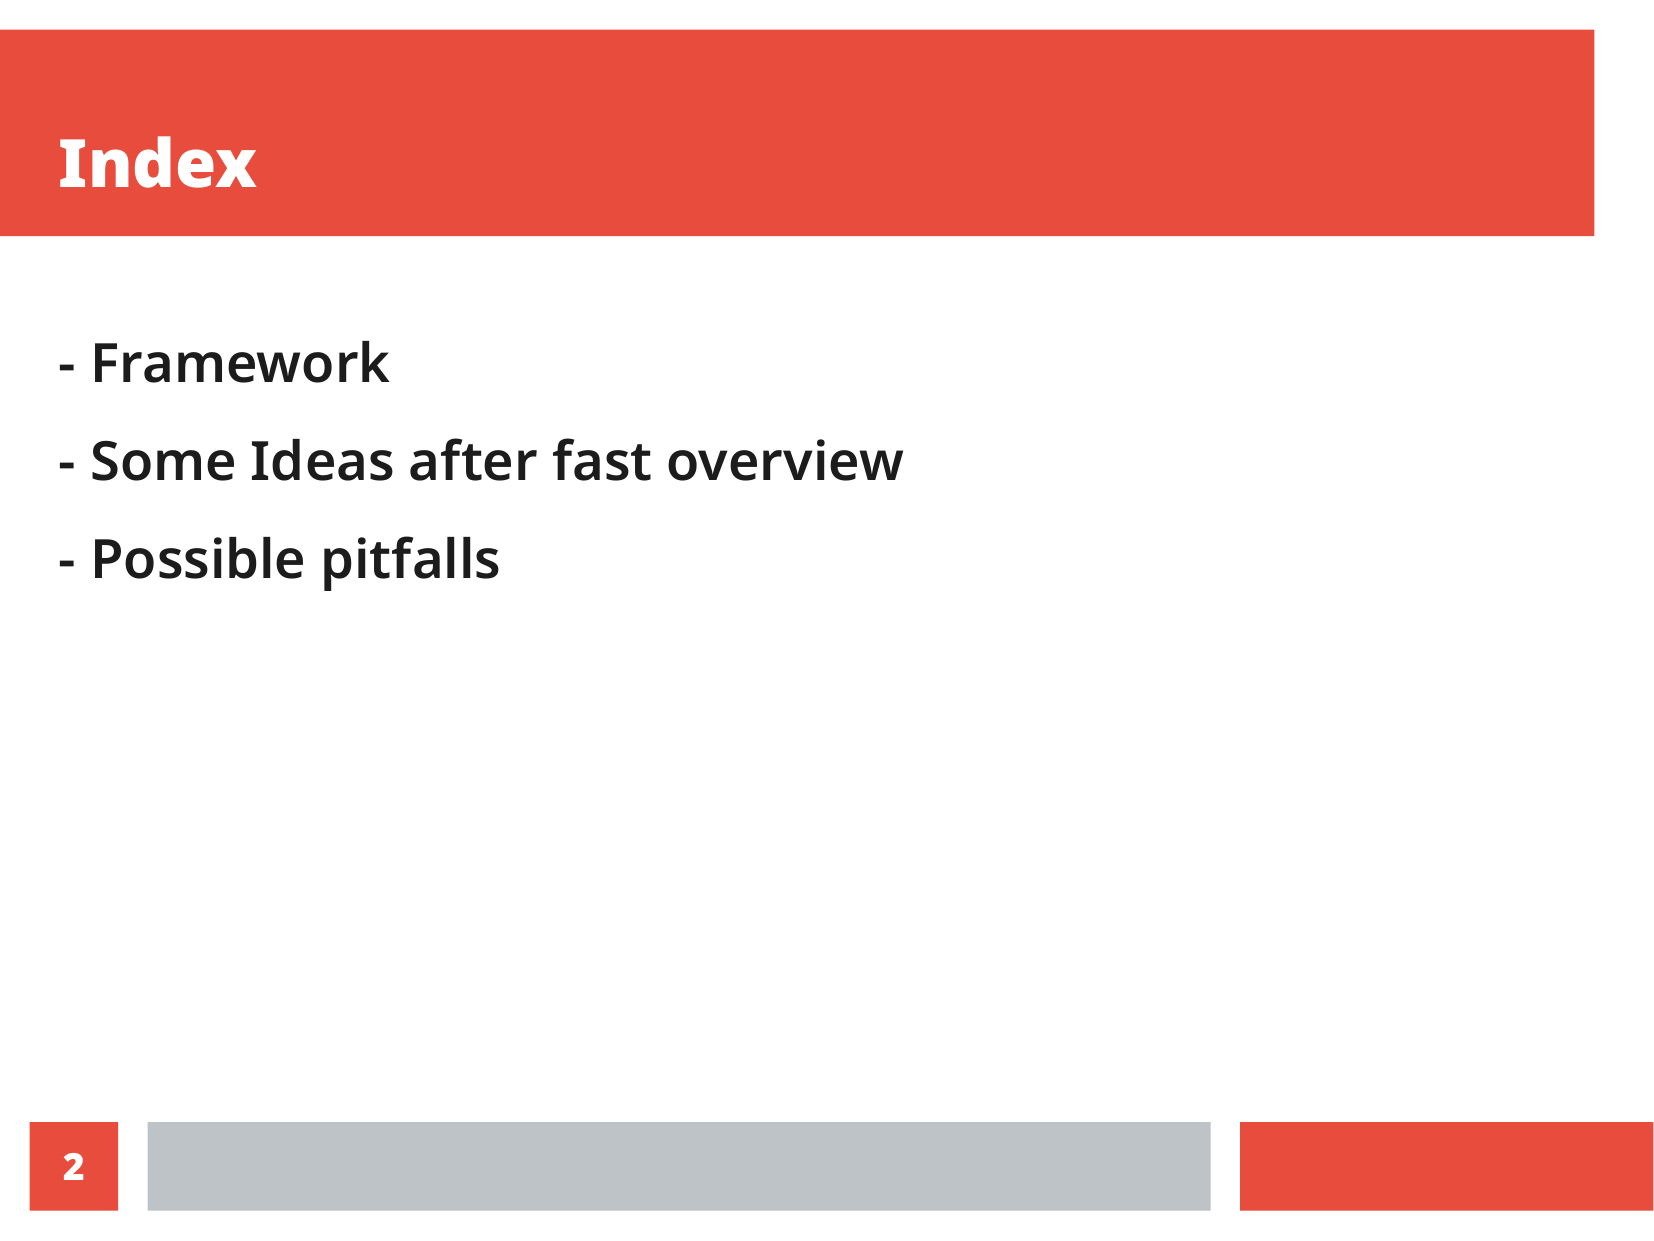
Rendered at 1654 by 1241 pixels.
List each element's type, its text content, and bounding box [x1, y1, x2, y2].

list - Framework - Some Ideas after fast overview - Possible pitfalls [59, 324, 1565, 1093]
title Index [59, 59, 1595, 207]
